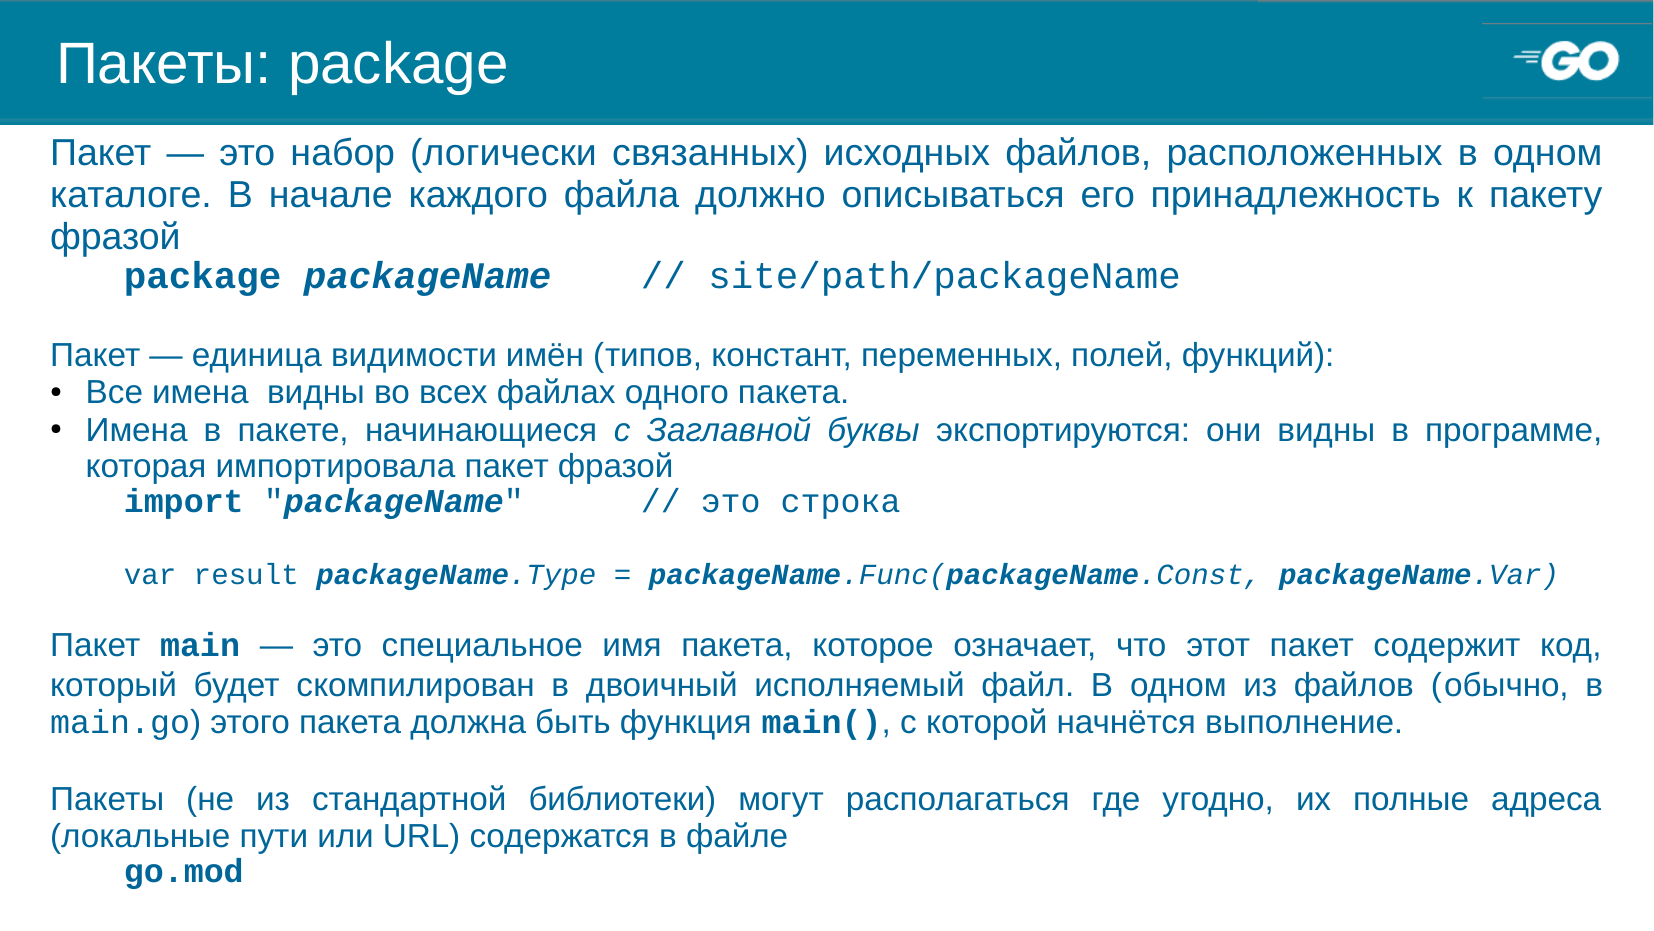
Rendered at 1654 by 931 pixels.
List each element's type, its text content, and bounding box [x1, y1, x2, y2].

text_box Пакеты: package [41, 23, 1495, 104]
text_box Пакет — это набор (логически связанных) исходных файлов, расположенных в одном каталоге. В начале каждого файла должно описываться его принадлежность к пакету фразой package packageName // site/path/packageName Пакет — единица видимости имён (типов, констант, переменных, полей, функций): Все имена видны во всех файлах одного пакета. Имена в пакете, начинающиеся с Заглавной буквы экспортируются: они видны в программе, которая импортировала пакет фразой import "packageName" // это строка var result packageName.Type = packageName.Func(packageName.Const, packageName.Var) Пакет main — это специальное имя пакета, которое означает, что этот пакет содержит код, который будет скомпилирован в двоичный исполняемый файл. В одном из файлов (обычно, в main.go) этого пакета должна быть функция main(), с которой начнётся выполнение. Пакеты (не из стандартной библиотеки) могут располагаться где угодно, их полные адреса (локальные пути или URL) содержатся в файле go.mod [35, 124, 1619, 900]
picture [1542, 41, 1619, 81]
